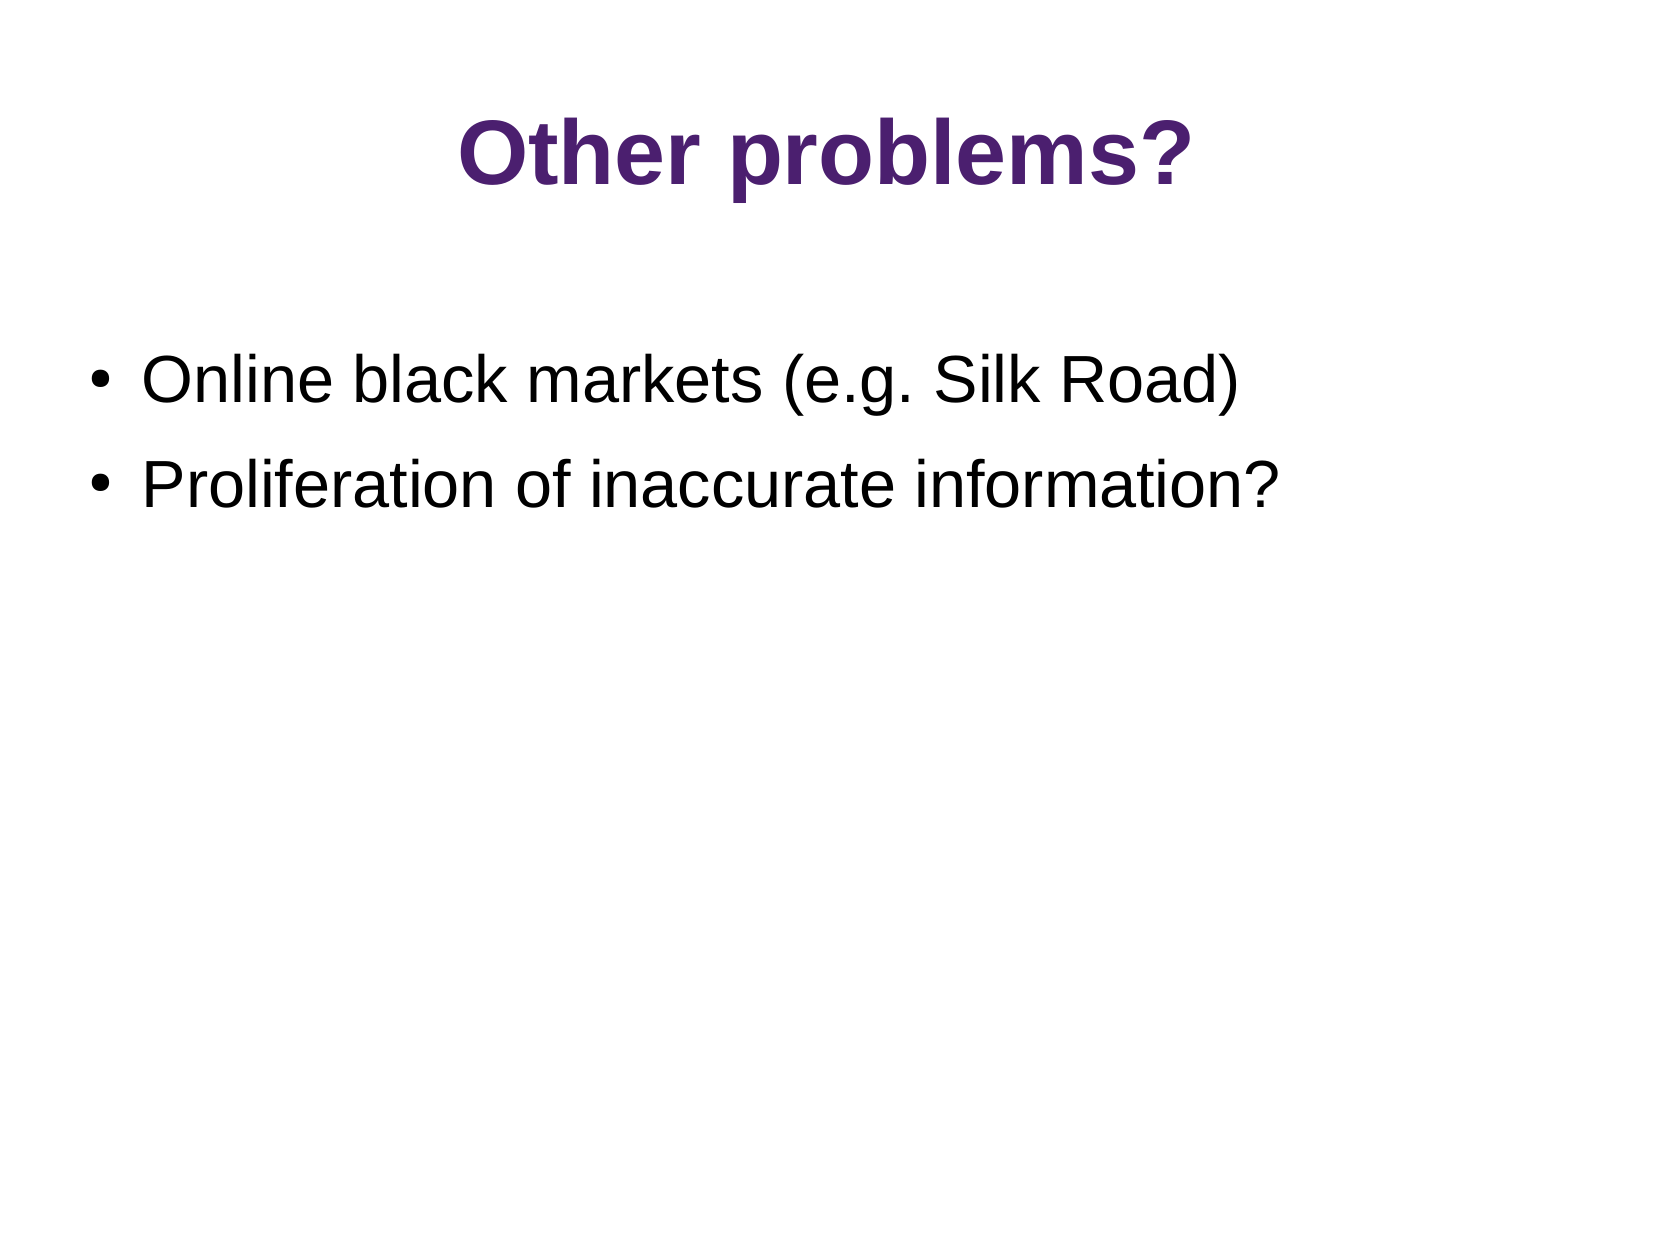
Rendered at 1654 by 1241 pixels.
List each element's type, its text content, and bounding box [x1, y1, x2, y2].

list Online black markets (e.g. Silk Road) Proliferation of inaccurate information? [70, 342, 1560, 1062]
title Other problems? [82, 49, 1571, 257]
